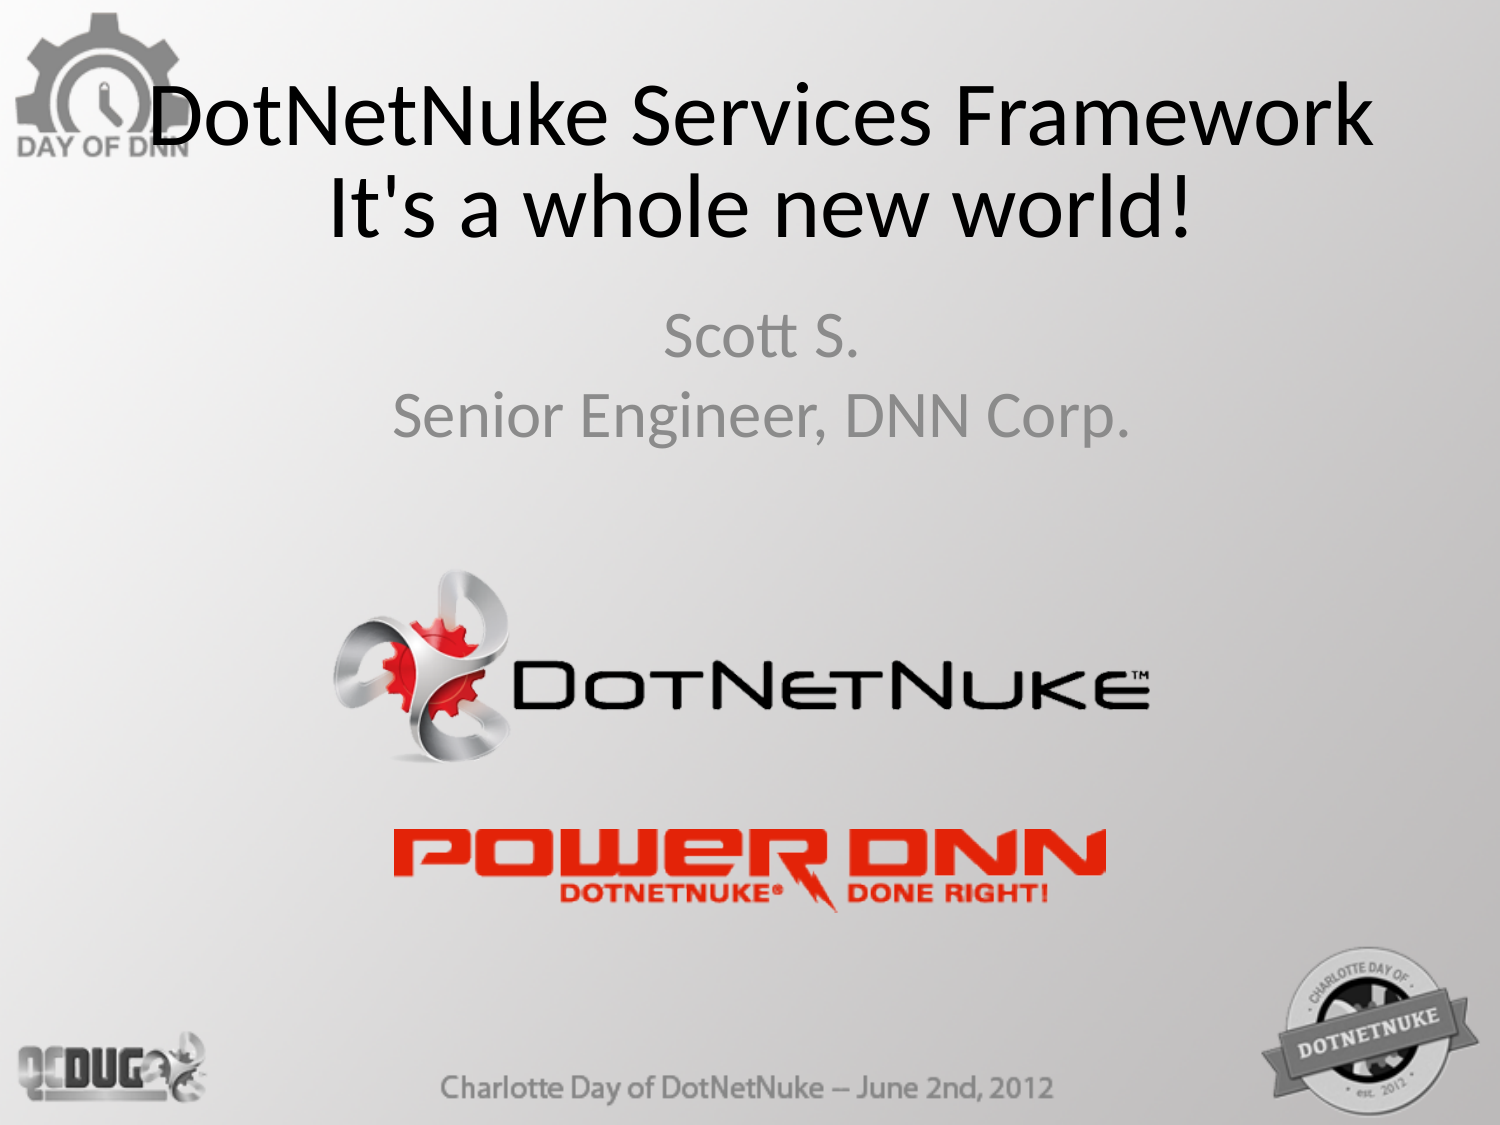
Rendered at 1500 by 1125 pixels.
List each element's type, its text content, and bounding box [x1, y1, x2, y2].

picture [0, 0, 1500, 1125]
title DotNetNuke Services Framework It's a whole new world! [125, 62, 1400, 275]
subtitle Scott S. Senior Engineer, DNN Corp. [125, 299, 1400, 463]
